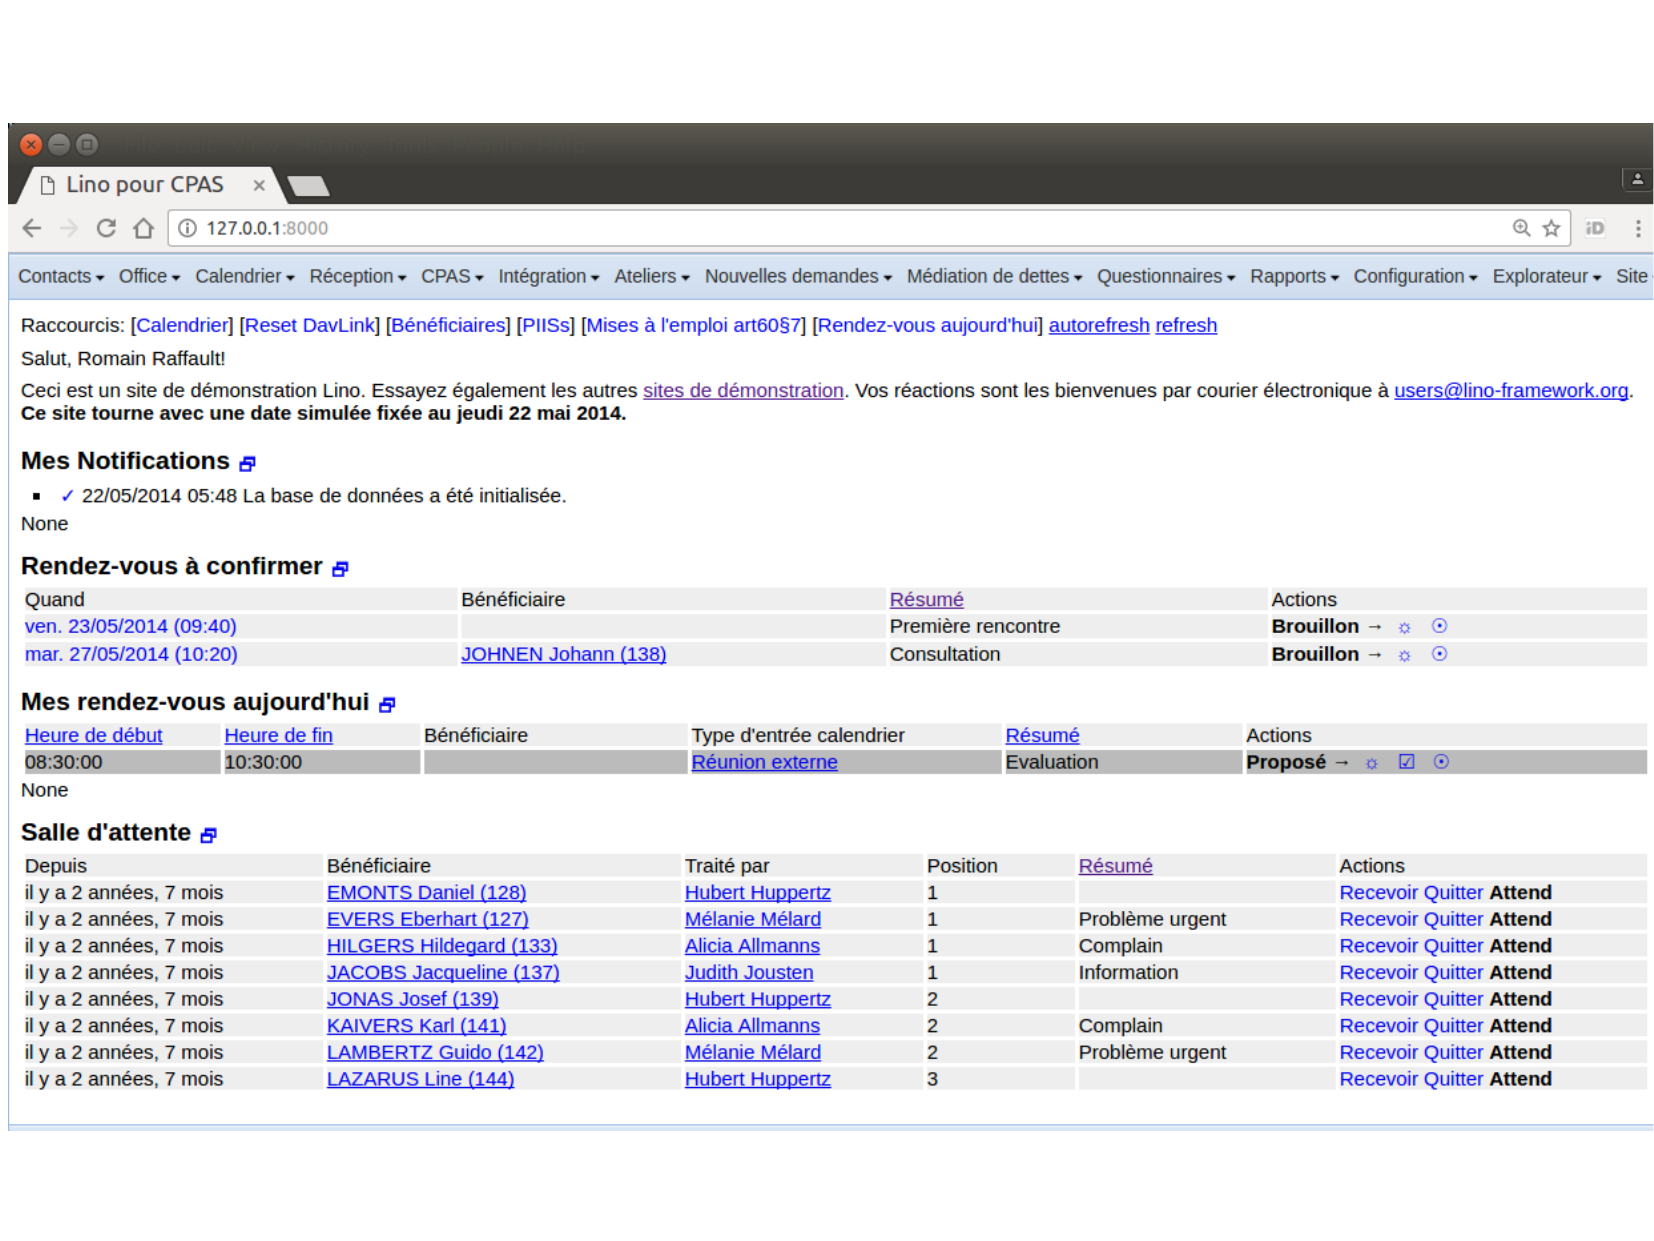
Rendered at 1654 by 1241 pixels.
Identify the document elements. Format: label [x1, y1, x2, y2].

picture [8, 123, 1654, 1131]
